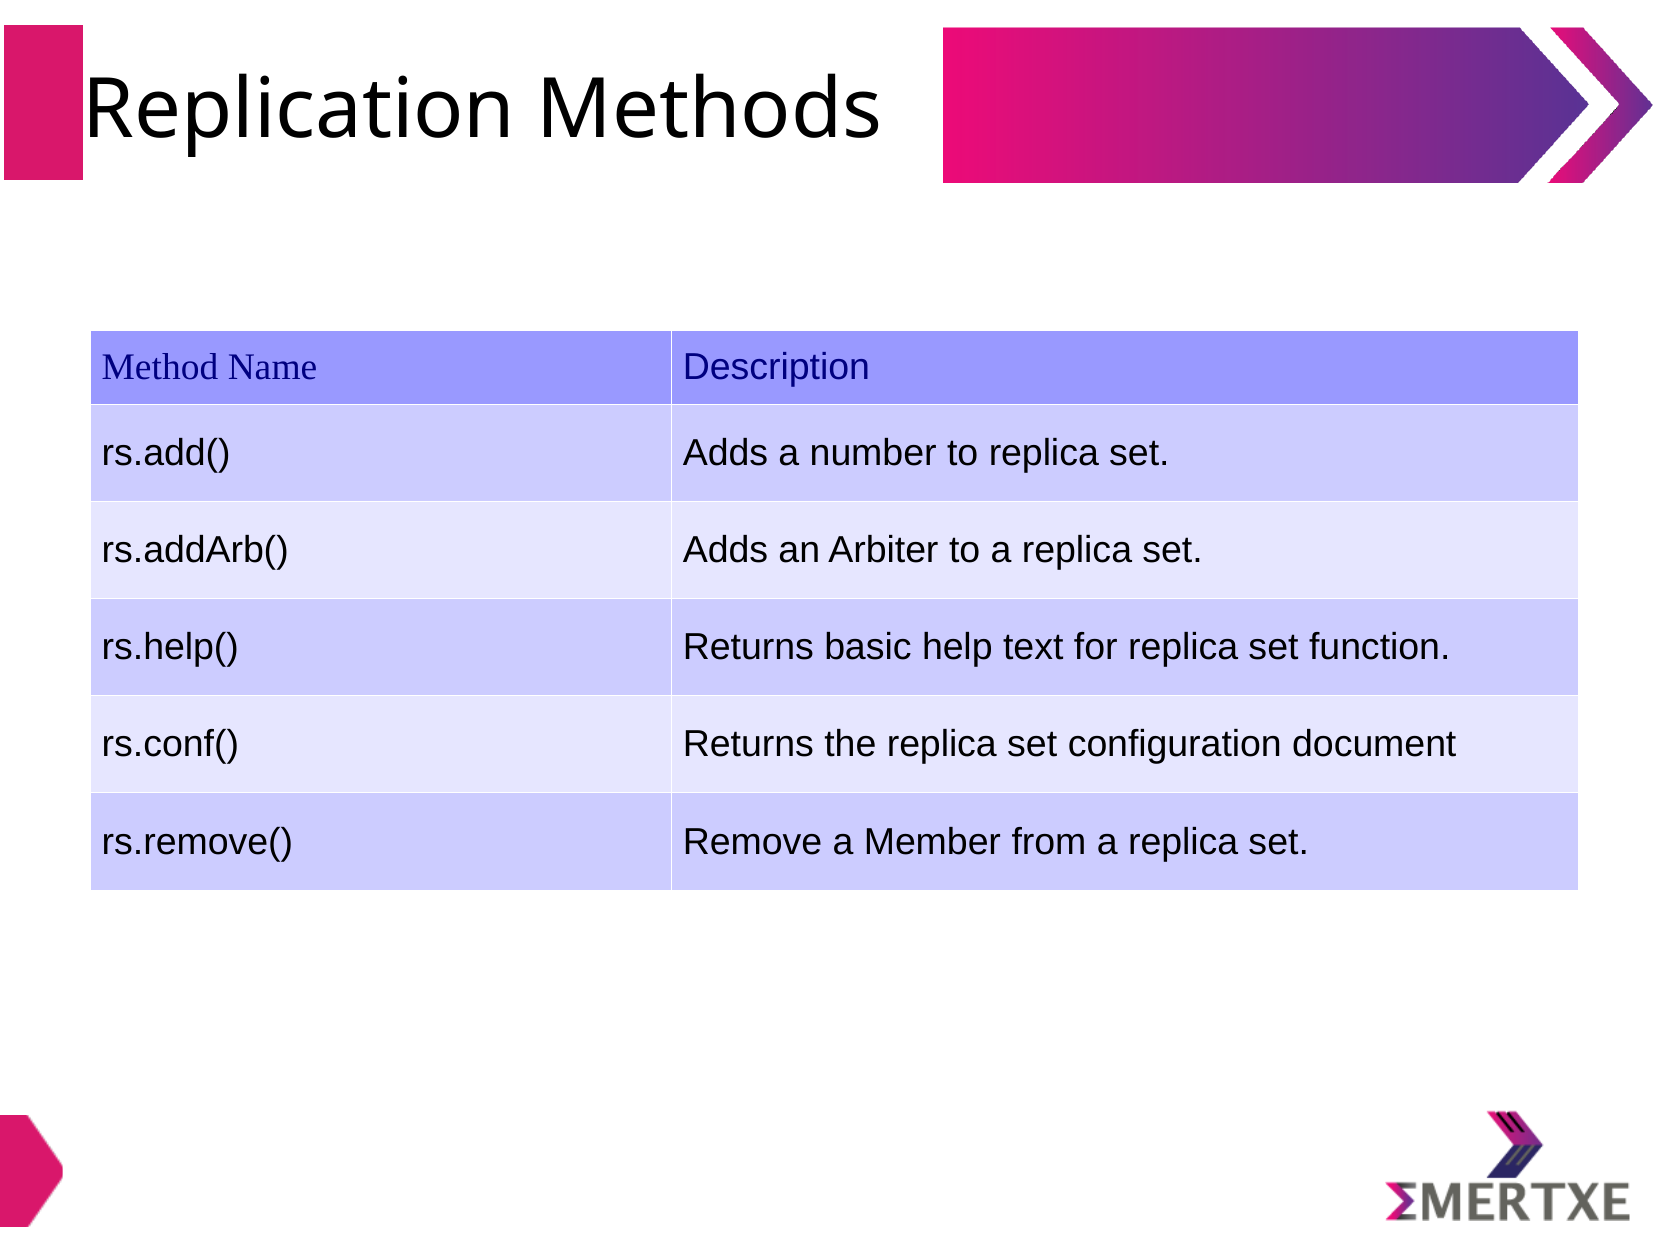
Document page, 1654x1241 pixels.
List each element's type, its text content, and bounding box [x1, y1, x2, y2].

table_cell rs.conf() [91, 696, 671, 792]
table_cell Returns the replica set configuration document [672, 696, 1578, 792]
picture [1385, 1107, 1631, 1221]
picture [1571, 27, 1653, 183]
table_cell rs.remove() [91, 793, 671, 890]
table_header Description [672, 331, 1578, 404]
table_cell Remove a Member from a replica set. [672, 793, 1578, 890]
table_cell Returns basic help text for replica set function. [672, 599, 1578, 695]
title Replication Methods [82, 2, 1571, 210]
table_cell rs.addArb() [91, 502, 671, 598]
table_cell rs.add() [91, 405, 671, 501]
table_header Method Name [91, 331, 671, 404]
table_cell Adds a number to replica set. [672, 405, 1578, 501]
table_cell Adds an Arbiter to a replica set. [672, 502, 1578, 598]
table_cell rs.help() [91, 599, 671, 695]
